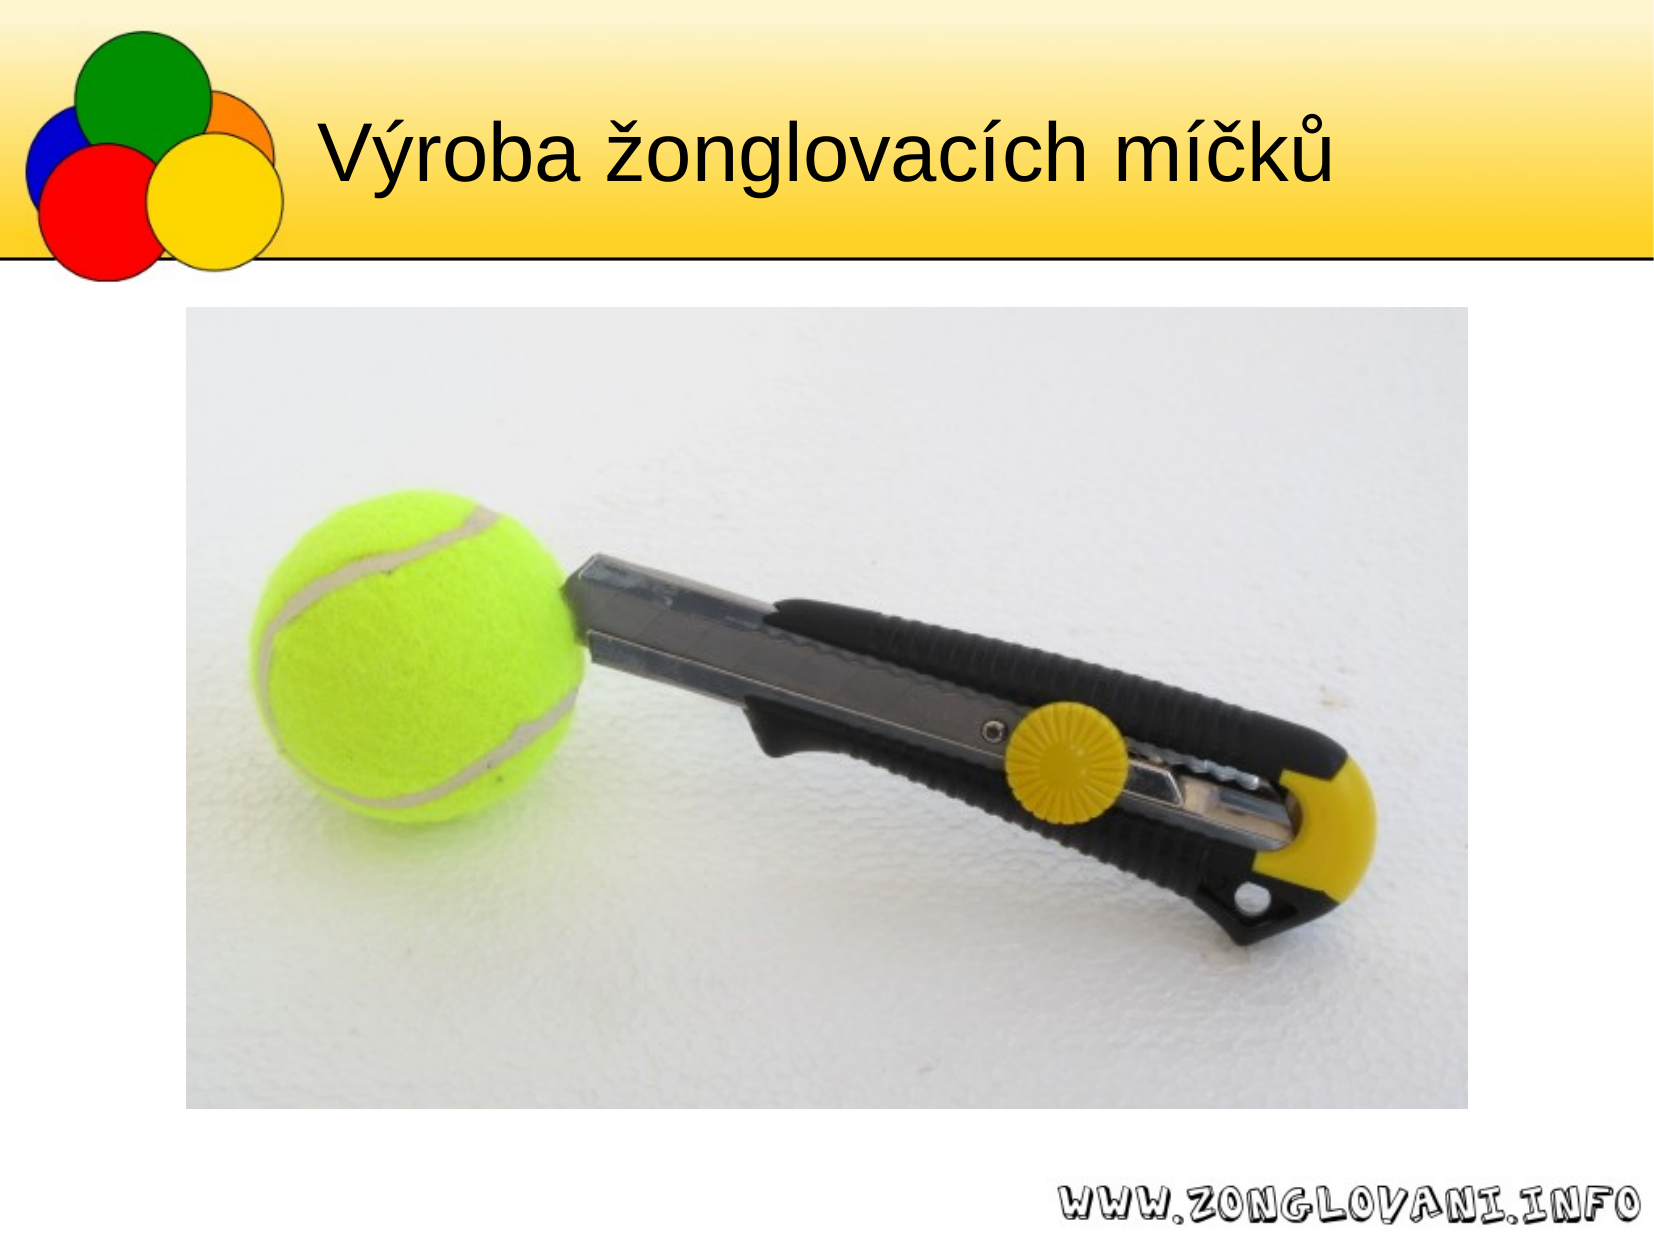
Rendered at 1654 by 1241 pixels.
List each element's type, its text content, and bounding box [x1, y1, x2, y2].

title Výroba žonglovacích míčků [82, 49, 1571, 257]
picture [0, 0, 1654, 1241]
